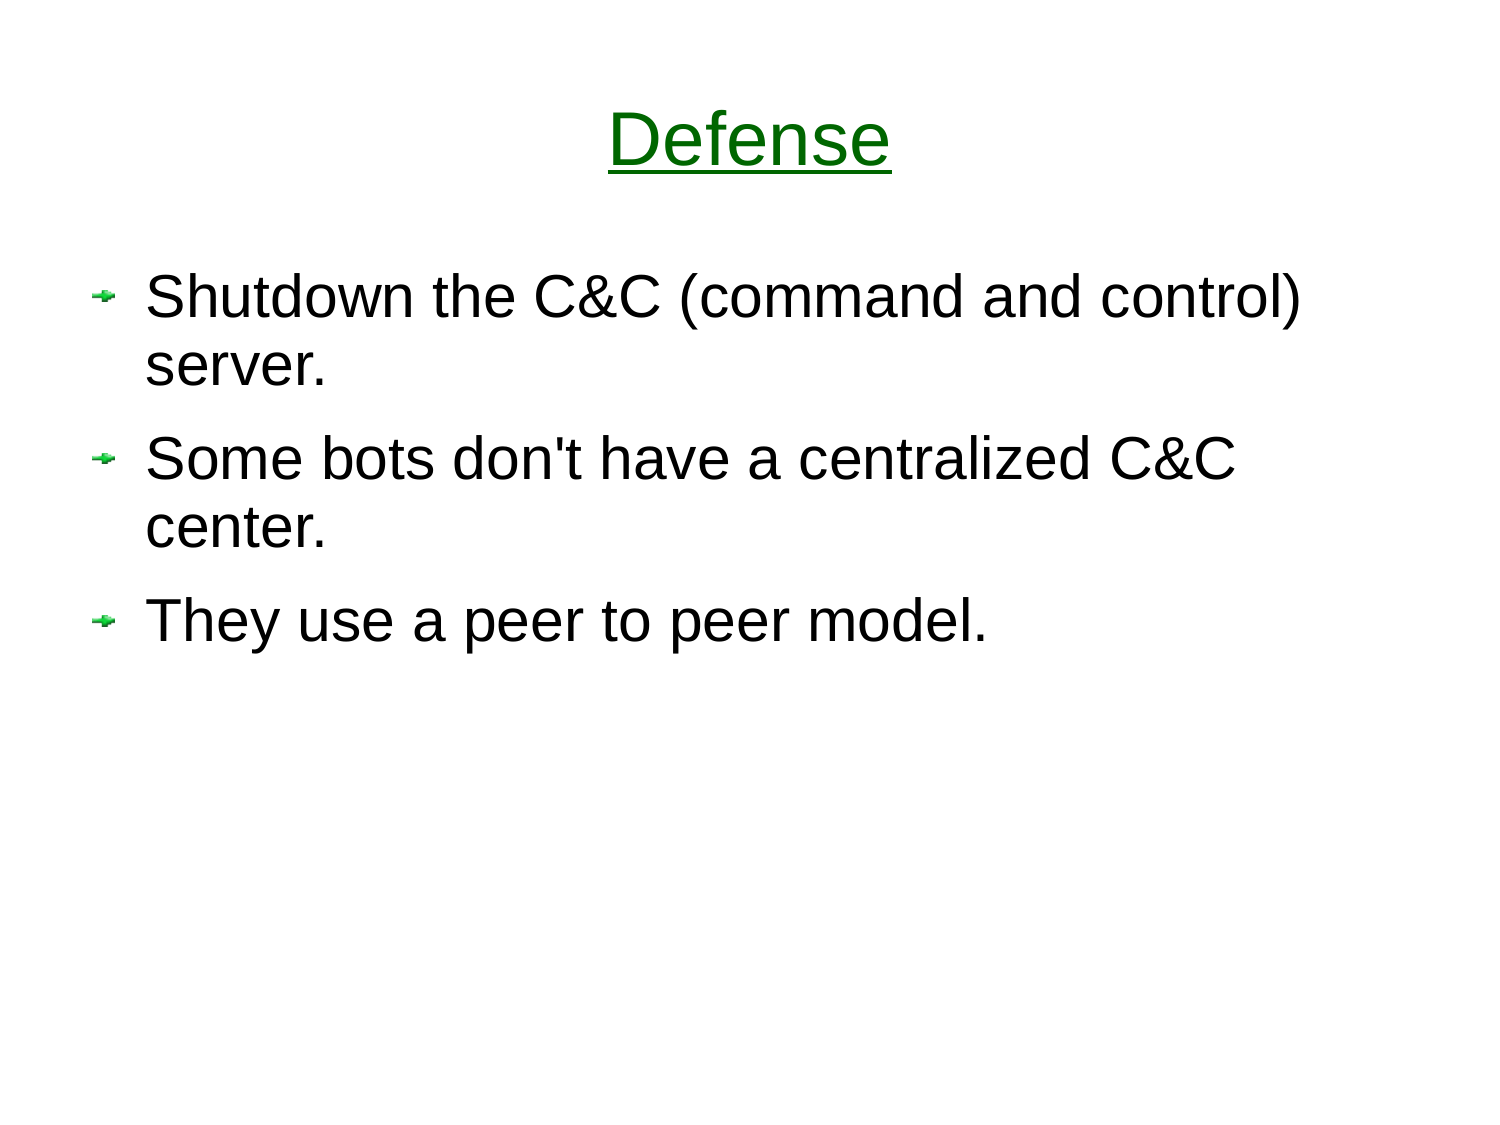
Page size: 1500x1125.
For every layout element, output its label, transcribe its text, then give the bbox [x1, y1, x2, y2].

list Shutdown the C&C (command and control) server. Some bots don't have a centralized C&C center. They use a peer to peer model. [75, 262, 1425, 1006]
title Defense [75, 45, 1425, 233]
